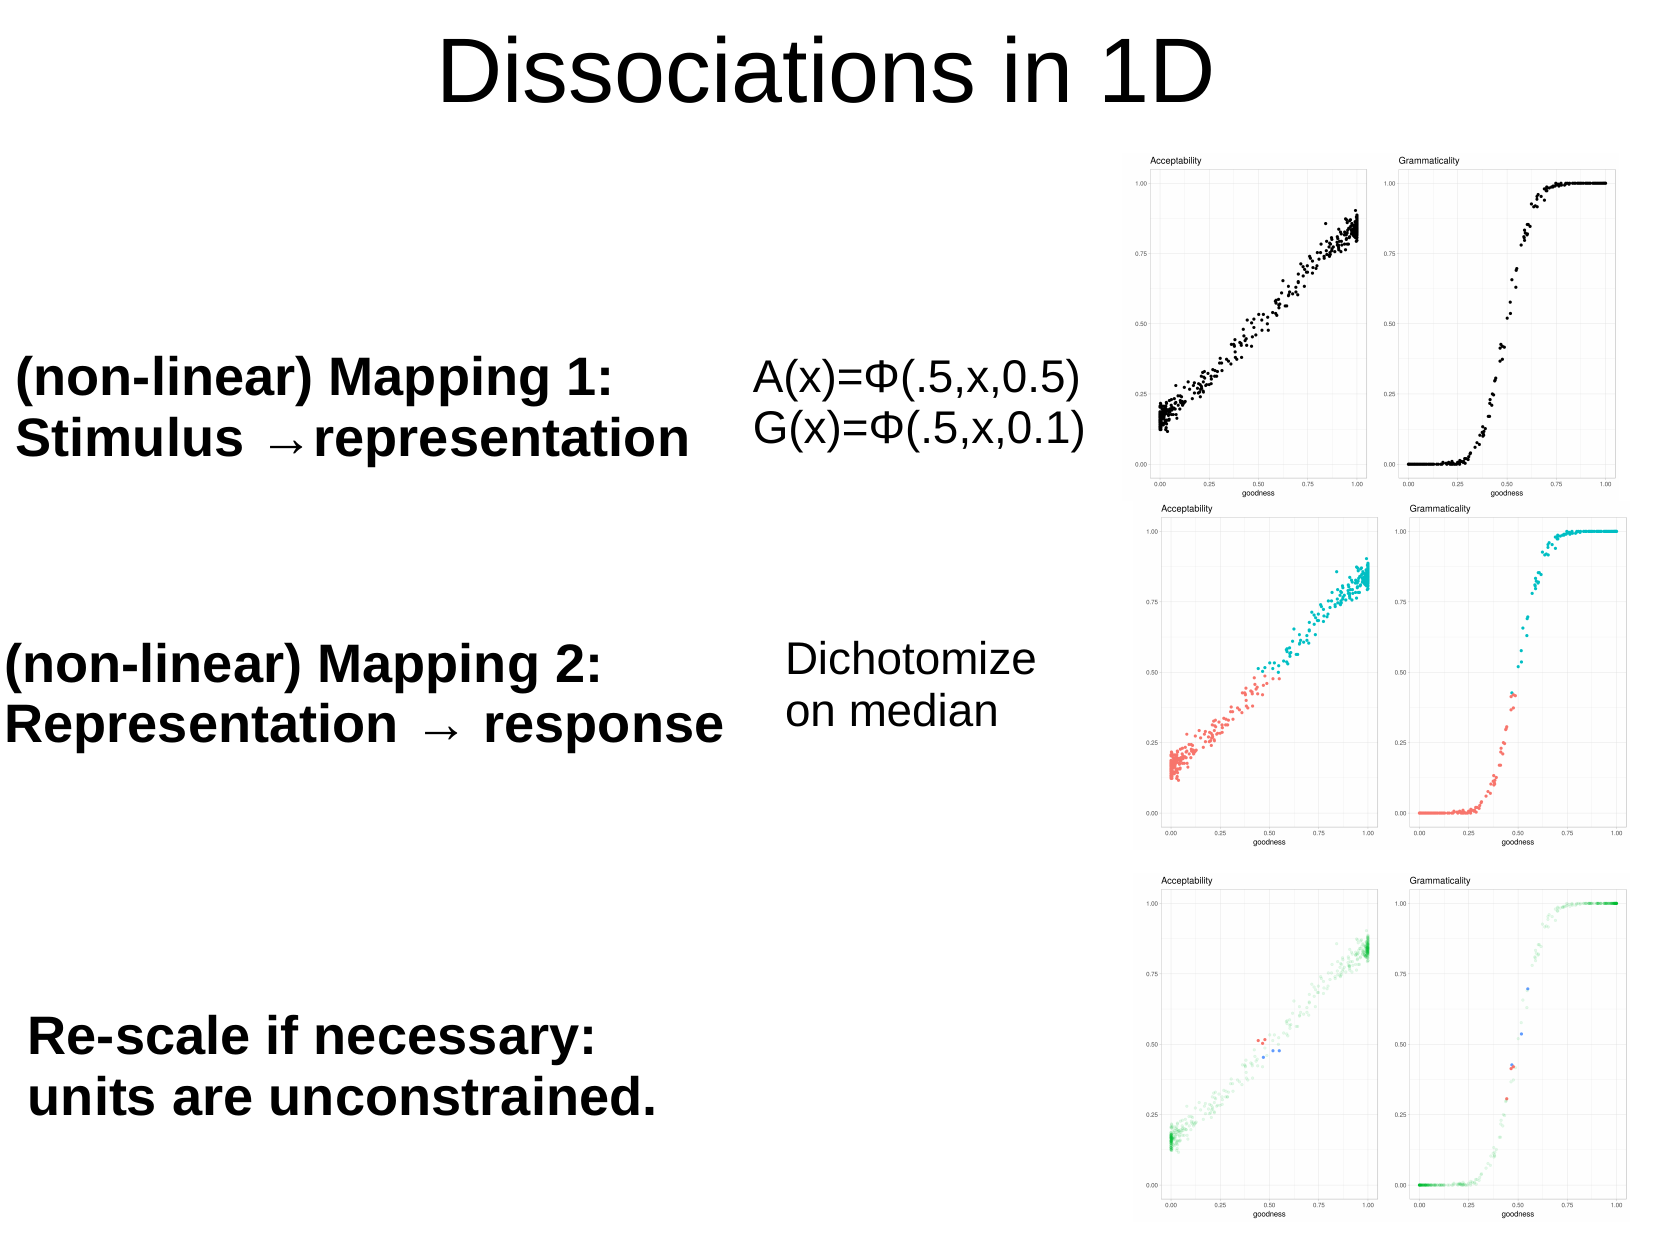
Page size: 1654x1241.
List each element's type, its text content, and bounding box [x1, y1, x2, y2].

text_box Re-scale if necessary: units are unconstrained. [12, 997, 768, 1134]
text_box (non-linear) Mapping 2: Representation → response [0, 625, 745, 823]
text_box A(x)=Φ(.5,x,0.5) G(x)=Φ(.5,x,0.1) [738, 343, 1122, 461]
picture [1122, 153, 1630, 850]
title Dissociations in 1D [82, 0, 1571, 174]
text_box (non-linear) Mapping 1: Stimulus →representation [0, 339, 721, 485]
picture [1133, 873, 1630, 1222]
text_box Dichotomize on median [770, 625, 1066, 744]
